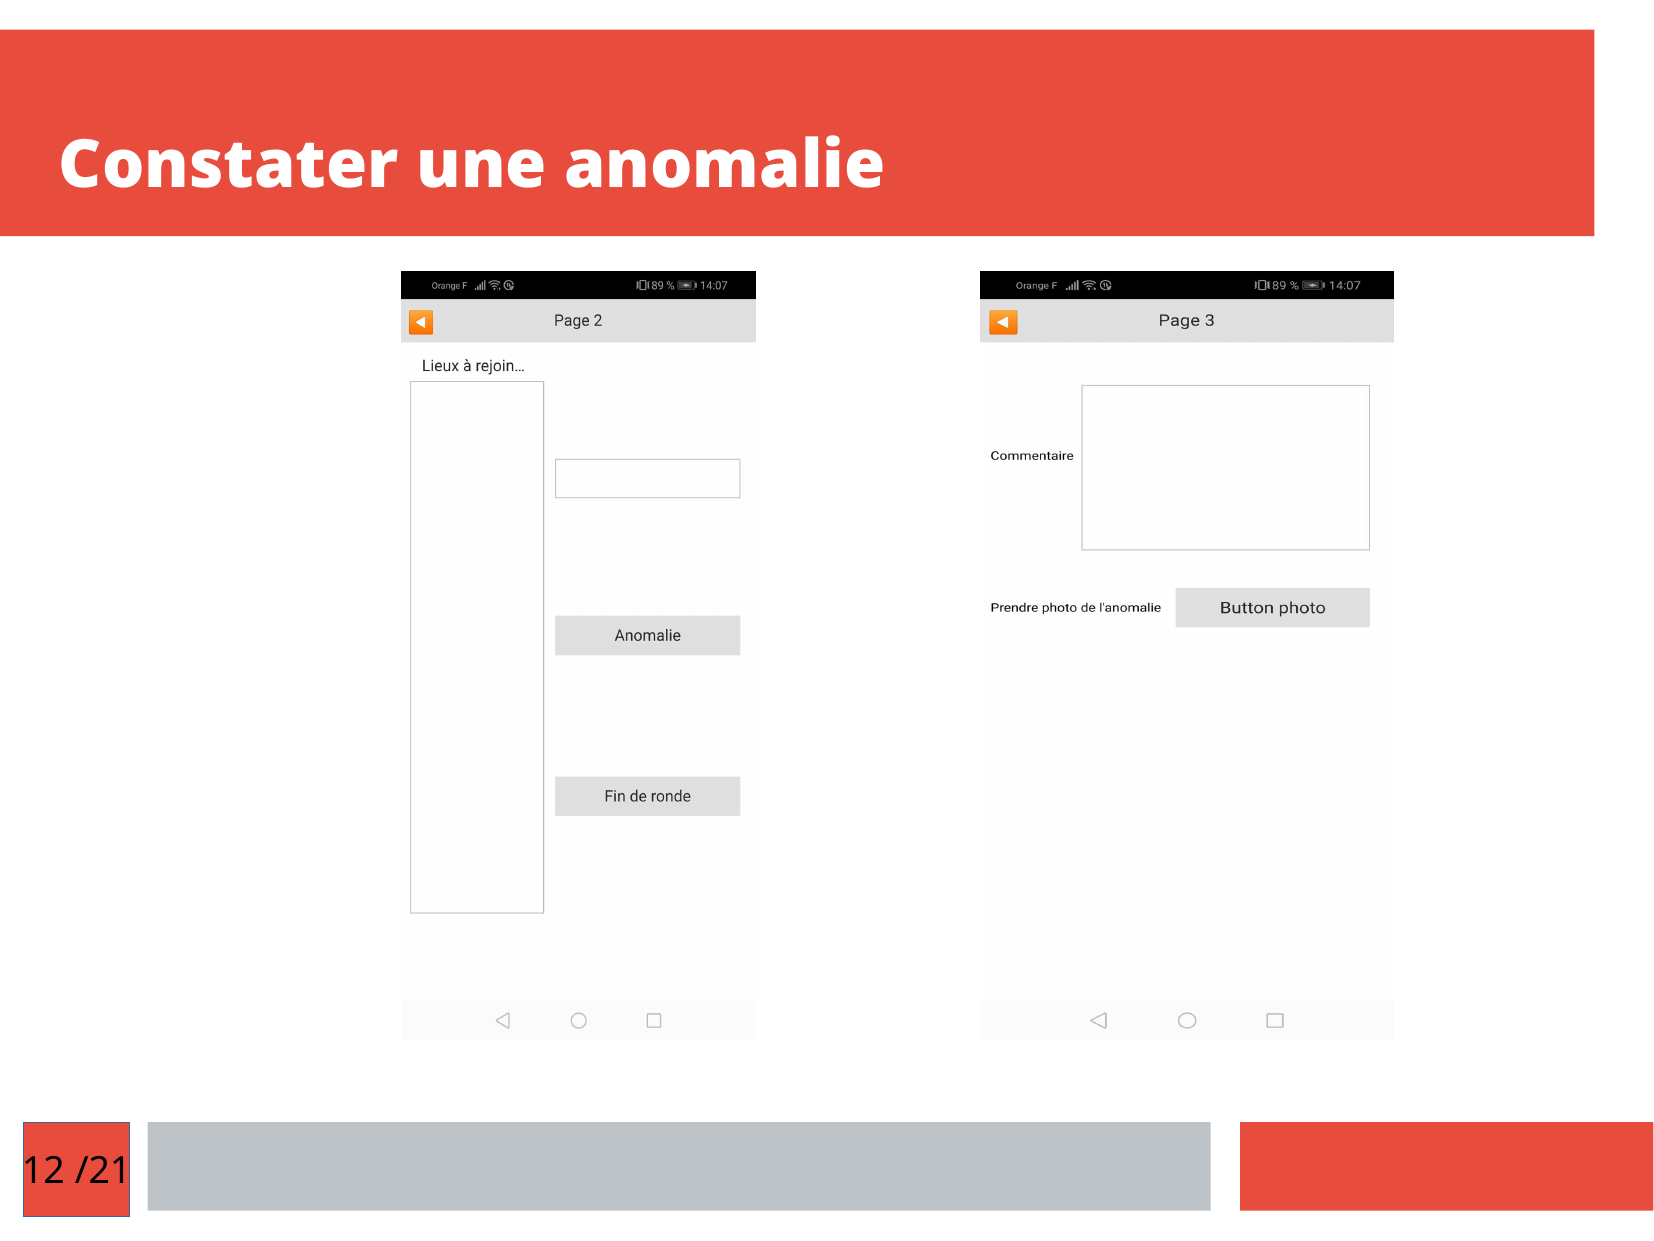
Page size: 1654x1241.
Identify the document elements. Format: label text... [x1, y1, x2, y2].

picture [980, 271, 1394, 1040]
picture [401, 271, 756, 1040]
title Constater une anomalie [59, 59, 1595, 207]
text_box <numéro> /21 [23, 1122, 130, 1217]
